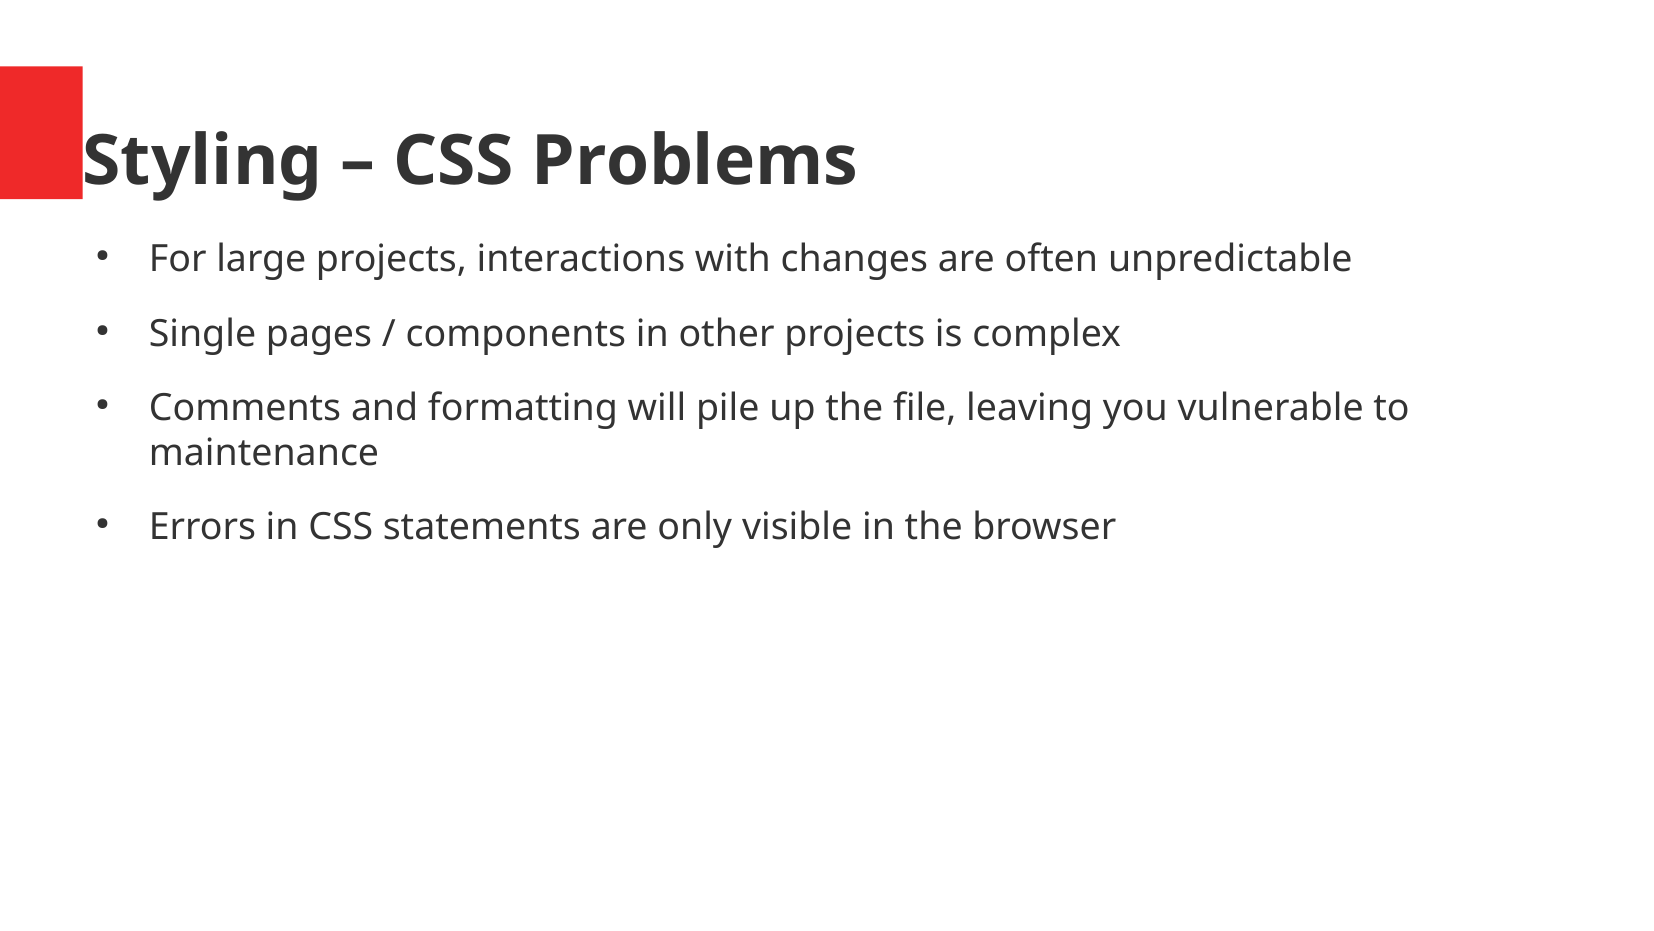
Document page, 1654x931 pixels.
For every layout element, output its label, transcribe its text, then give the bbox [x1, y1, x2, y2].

list For large projects, interactions with changes are often unpredictable Single pages / components in other projects is complex Comments and formatting will pile up the file, leaving you vulnerable to maintenance Errors in CSS statements are only visible in the browser [78, 234, 1498, 768]
title Styling – CSS Problems [82, 33, 1571, 196]
